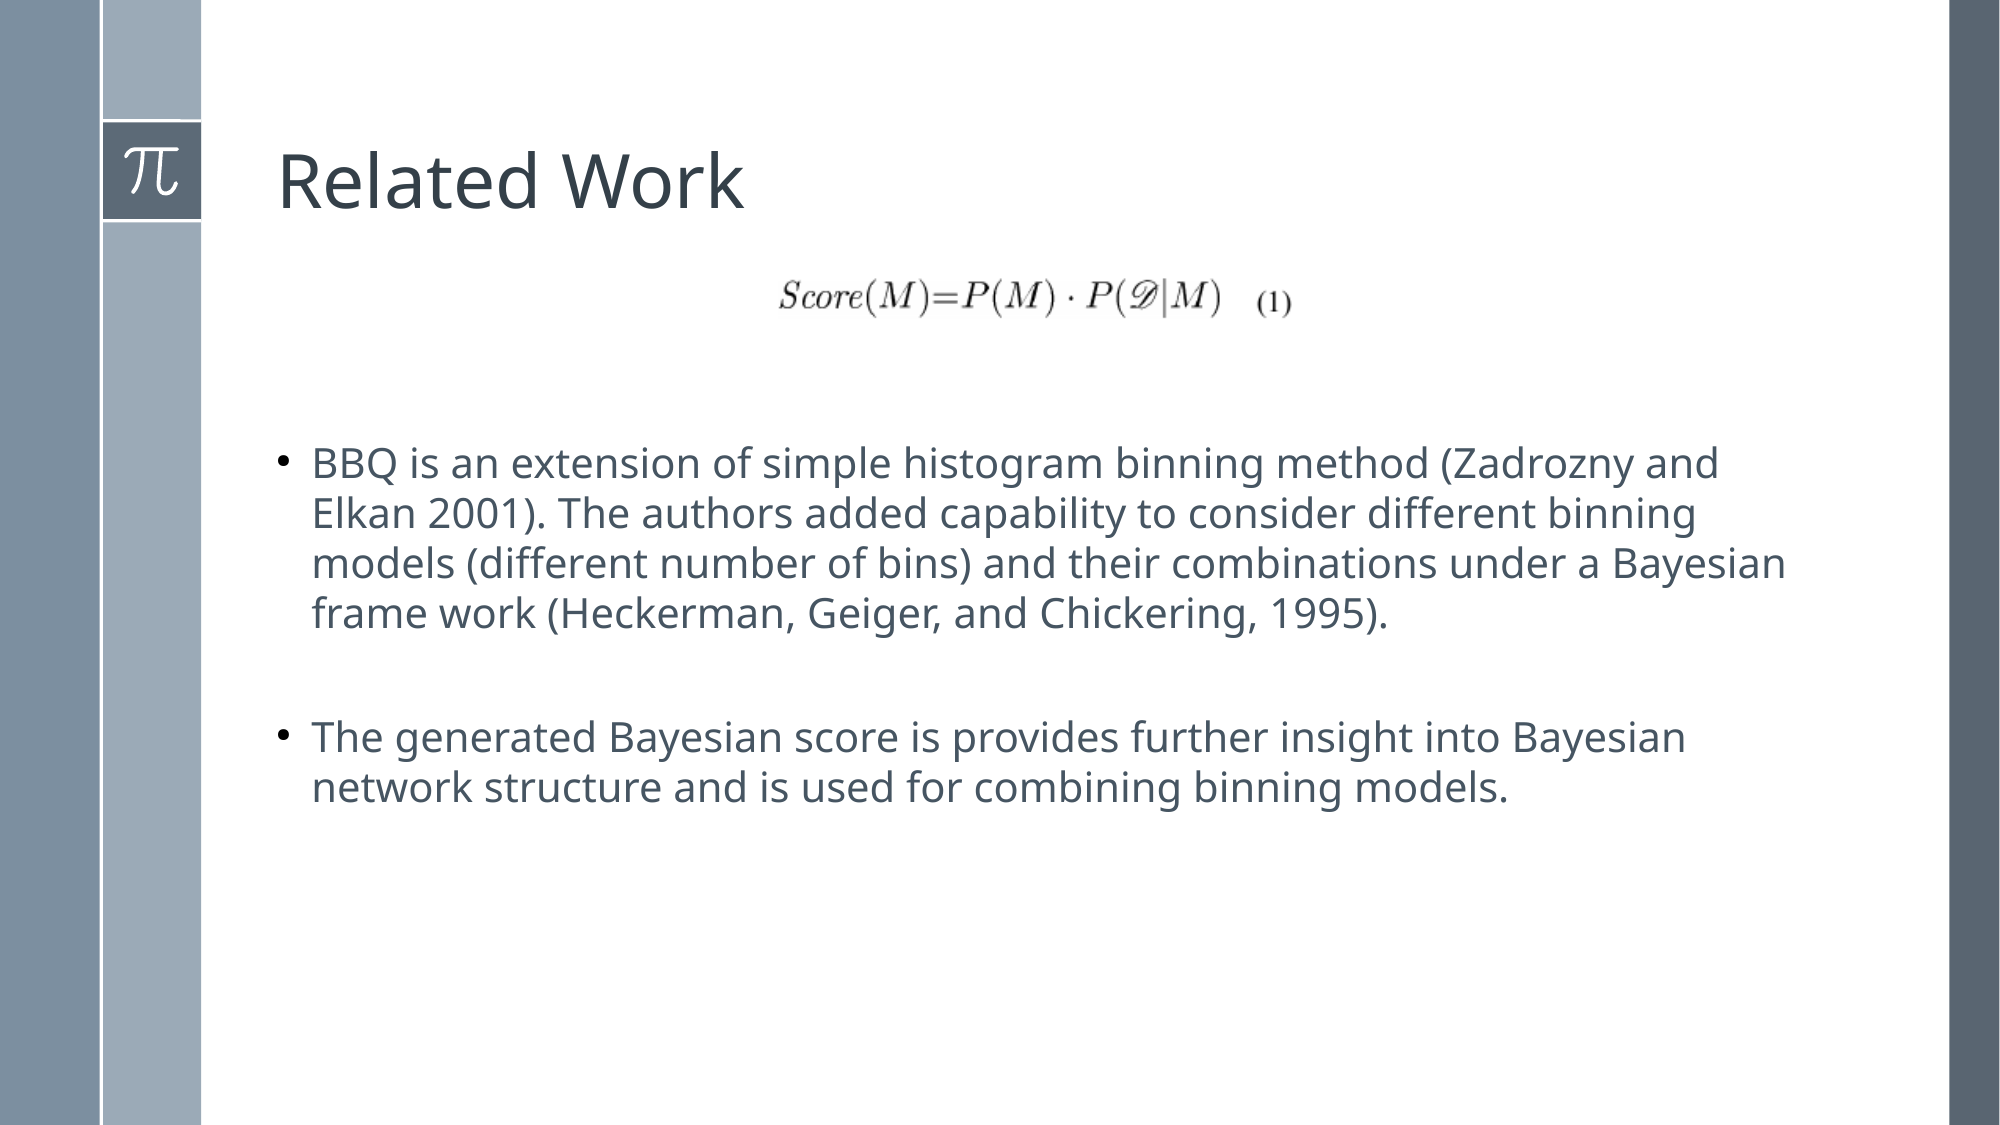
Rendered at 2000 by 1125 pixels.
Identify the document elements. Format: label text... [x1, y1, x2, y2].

text_box BBQ is an extension of simple histogram binning method (Zadrozny and Elkan 2001). The authors added capability to consider different binning models (different number of bins) and their combinations under a Bayesian frame work (Heckerman, Geiger, and Chickering, 1995). The generated Bayesian score is provides further insight into Bayesian network structure and is used for combining binning models. [261, 262, 1845, 1013]
text_box Related Work [261, 29, 1867, 233]
picture [762, 255, 1306, 346]
